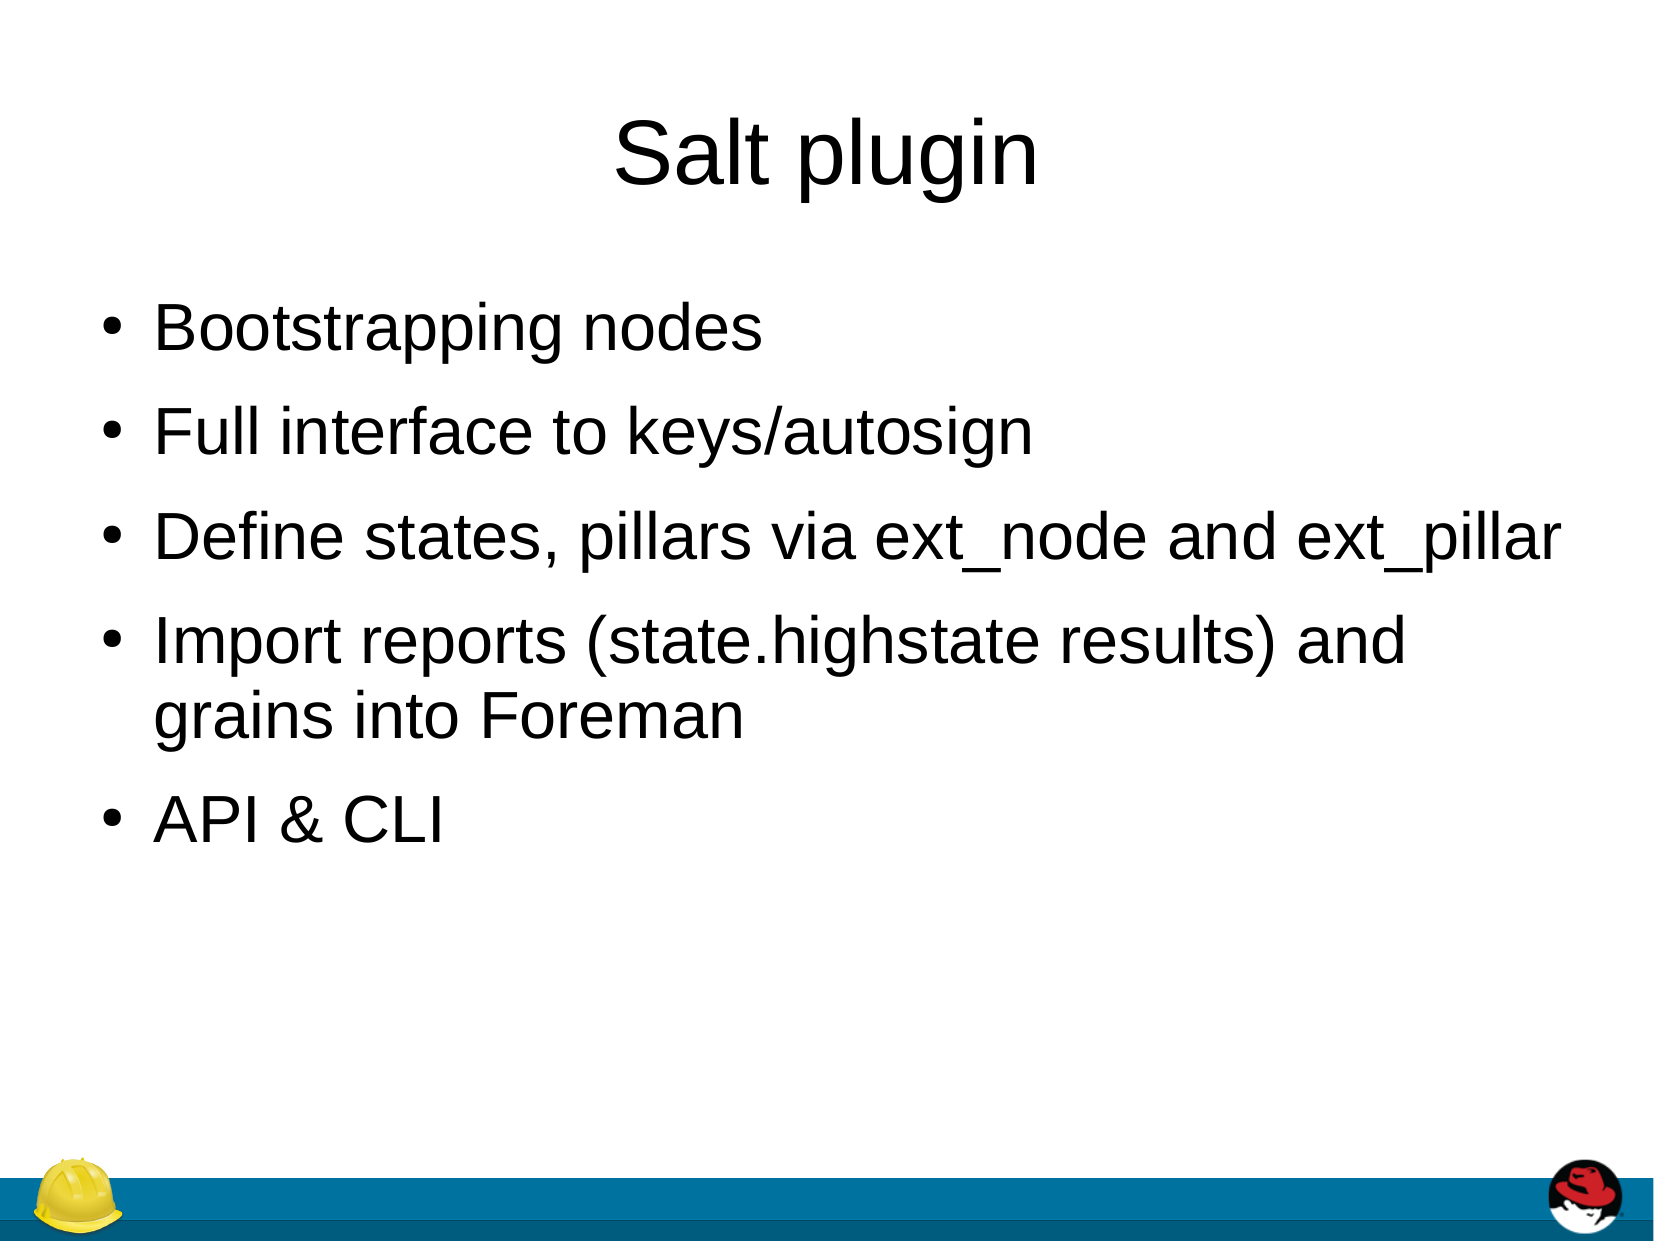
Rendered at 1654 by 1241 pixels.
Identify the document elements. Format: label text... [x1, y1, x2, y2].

list Bootstrapping nodes Full interface to keys/autosign Define states, pillars via ext_node and ext_pillar Import reports (state.highstate results) and grains into Foreman API & CLI [82, 290, 1571, 1010]
picture [1547, 1157, 1630, 1233]
title Salt plugin [82, 49, 1571, 257]
picture [23, 1145, 130, 1235]
